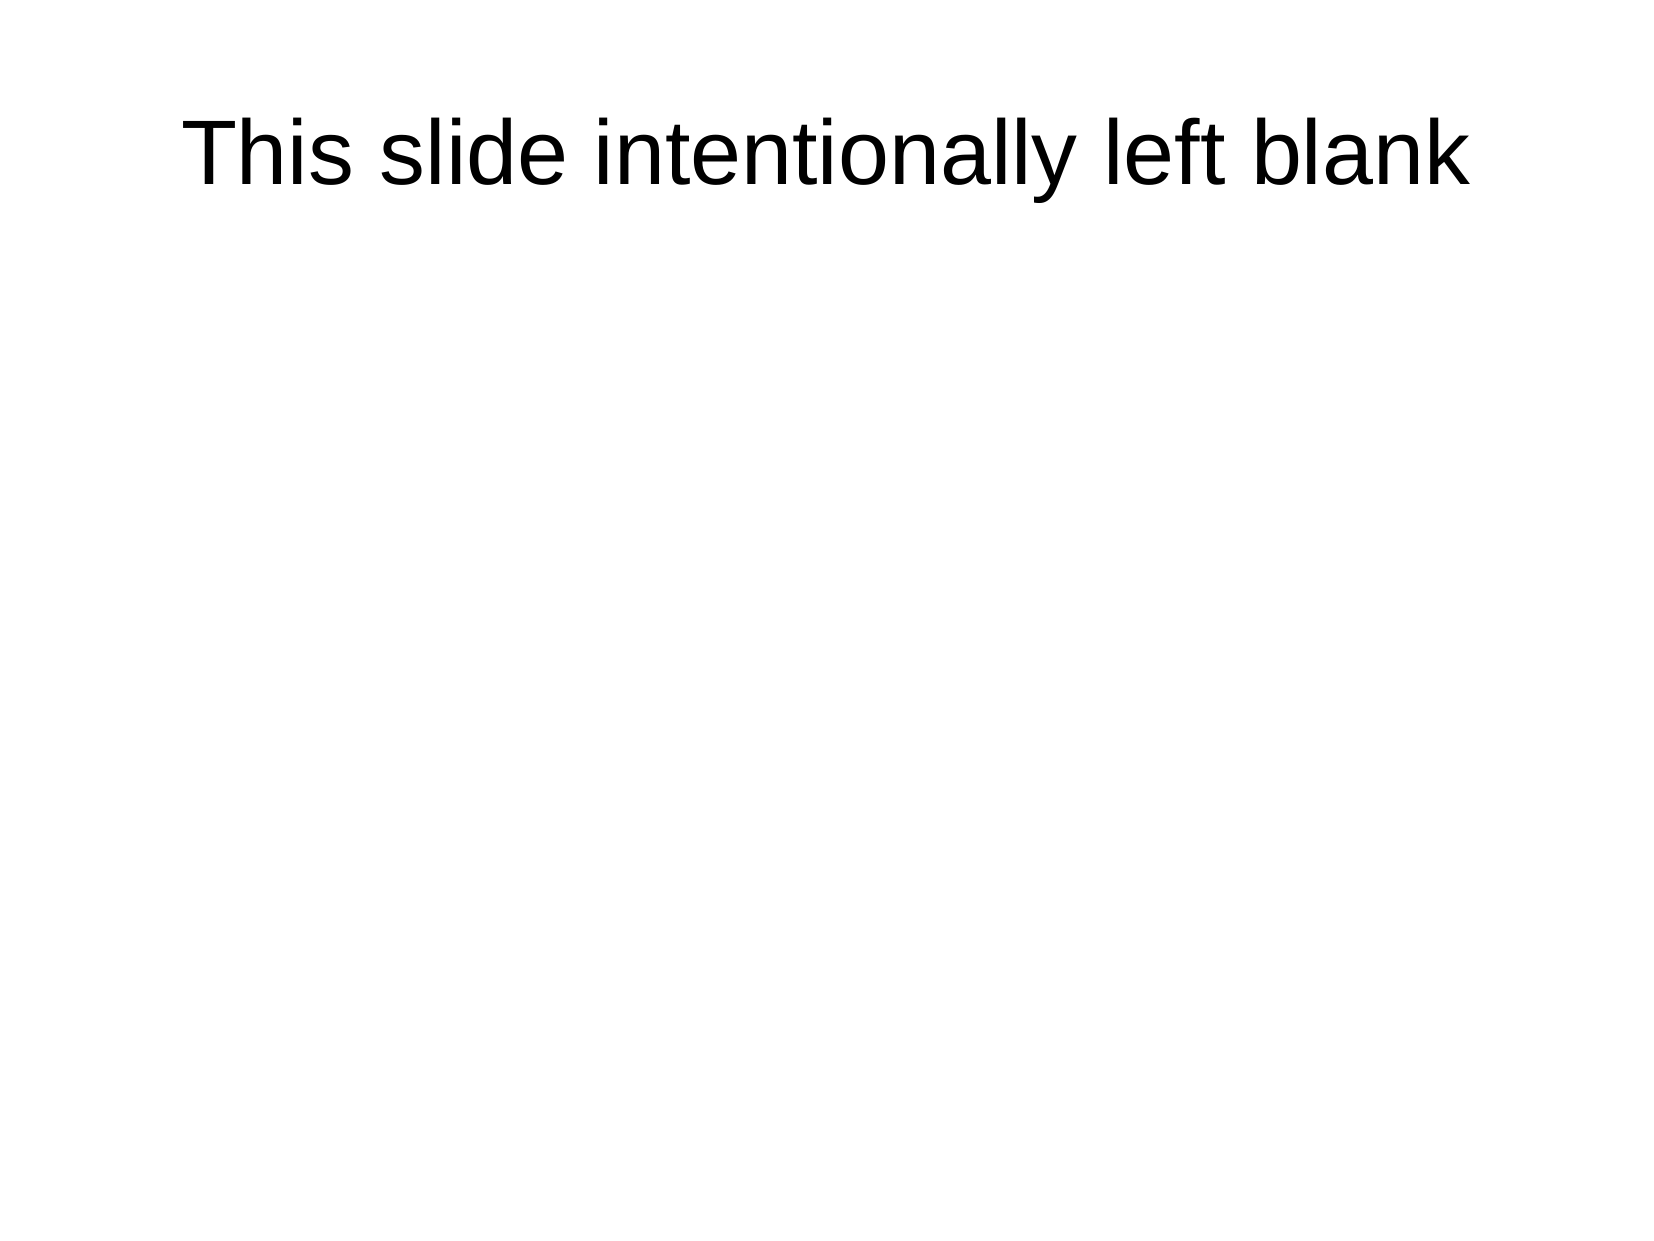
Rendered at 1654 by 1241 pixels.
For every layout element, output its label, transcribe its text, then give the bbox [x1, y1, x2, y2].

title This slide intentionally left blank [82, 56, 1571, 250]
